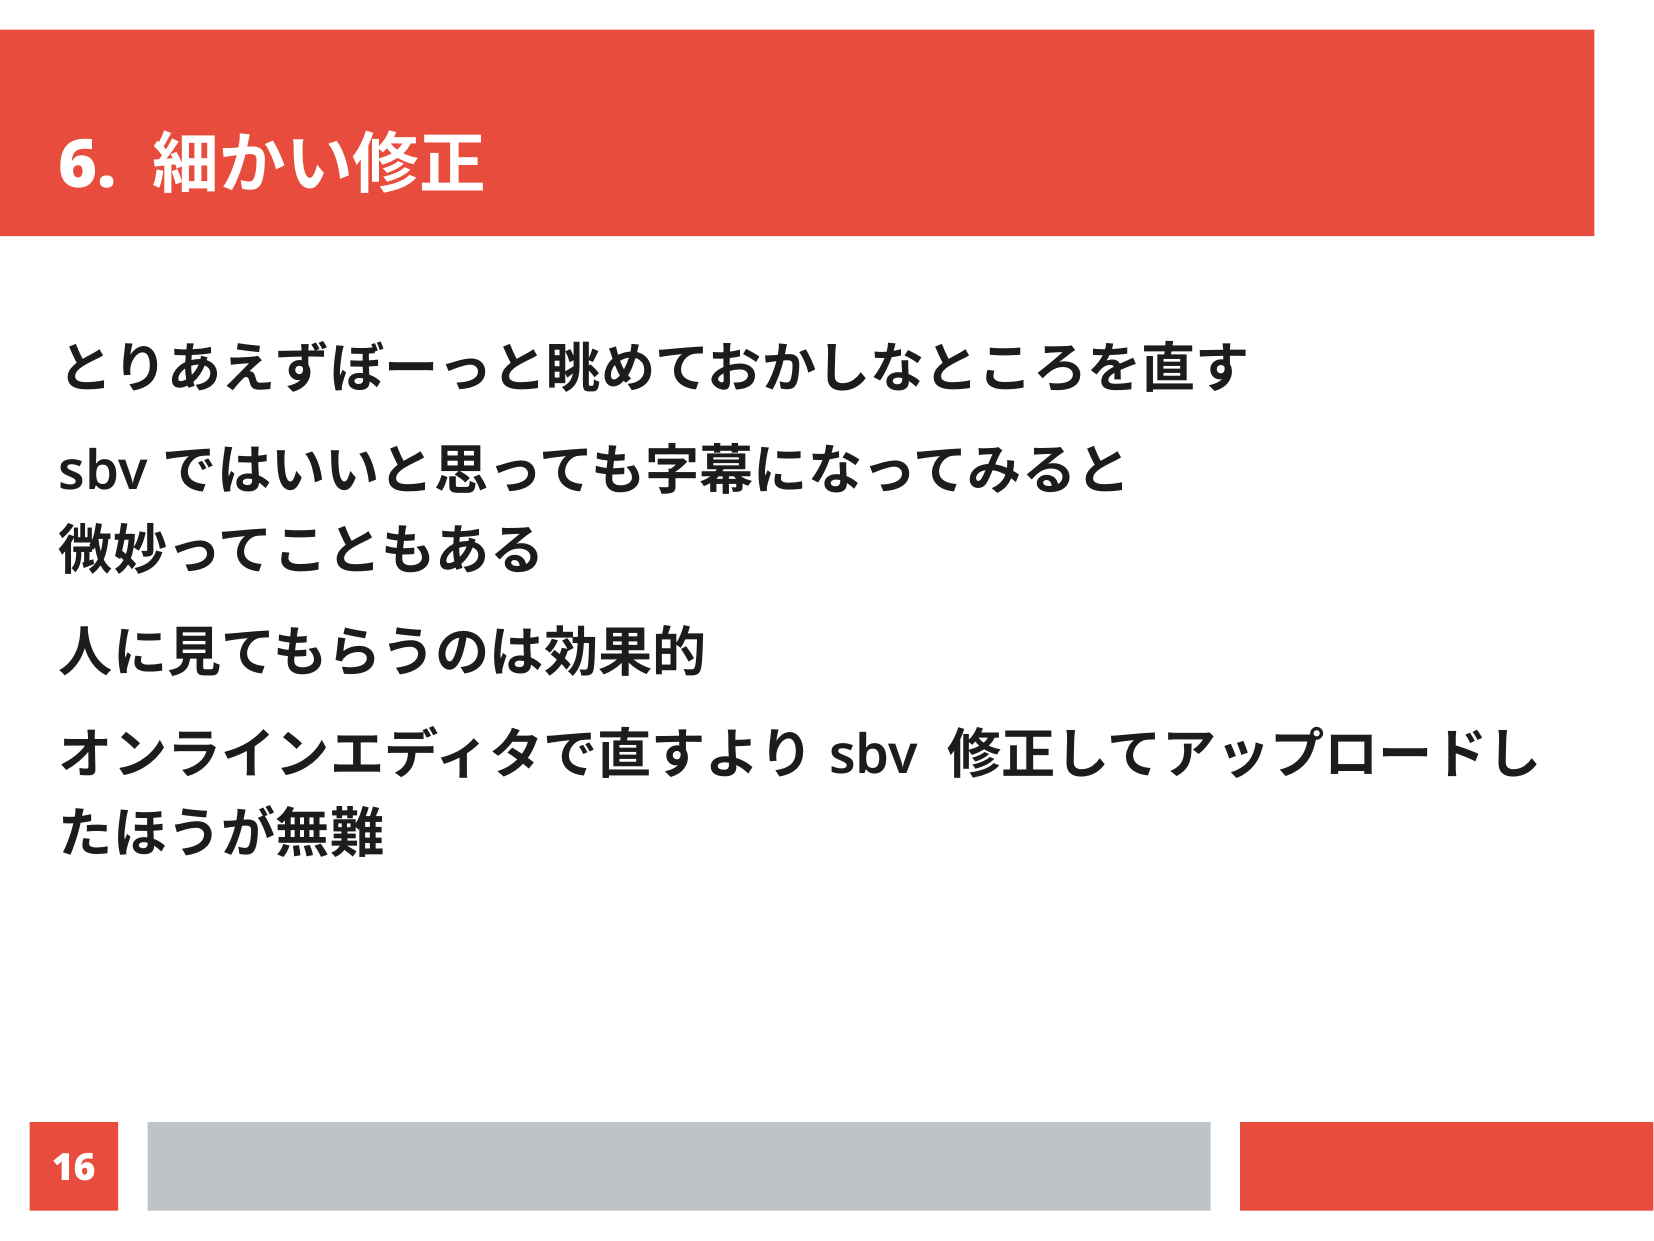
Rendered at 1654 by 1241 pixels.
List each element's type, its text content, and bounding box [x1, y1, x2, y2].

list とりあえずぼーっと眺めておかしなところを直す sbvではいいと思っても字幕になってみると 微妙ってこともある 人に見てもらうのは効果的 オンラインエディタで直すよりsbv 修正してアップロードしたほうが無難 [59, 324, 1565, 1093]
title 6. 細かい修正 [59, 59, 1595, 207]
